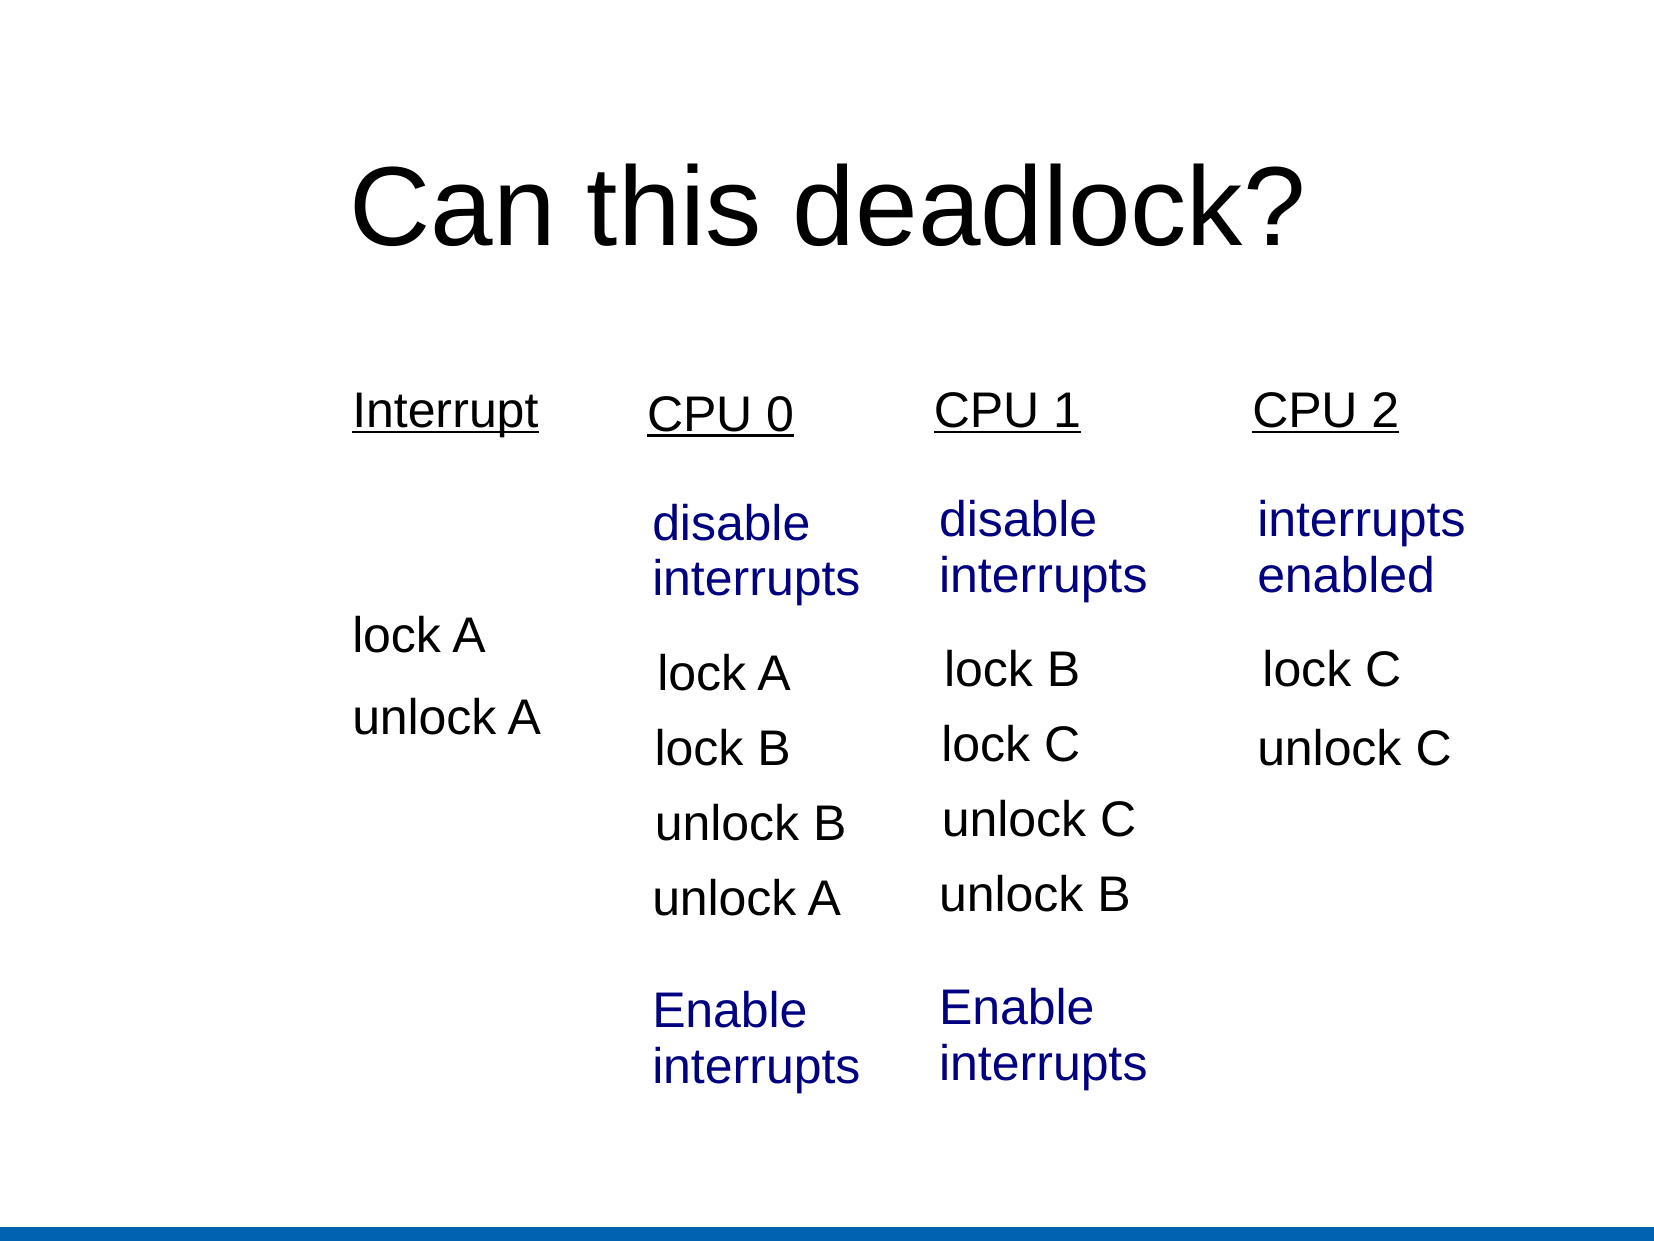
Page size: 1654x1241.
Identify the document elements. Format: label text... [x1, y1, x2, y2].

text_box CPU 0 [632, 378, 810, 450]
text_box lock A [337, 600, 501, 672]
text_box unlock B [640, 787, 862, 859]
text_box lock C [926, 709, 1096, 785]
text_box lock B [929, 634, 1096, 706]
title Can this deadlock? [121, 110, 1534, 303]
text_box disable interrupts [924, 484, 1163, 611]
text_box lock B [639, 712, 806, 788]
text_box disable interrupts [637, 487, 876, 614]
text_box lock C [1247, 634, 1417, 706]
text_box unlock C [927, 784, 1152, 856]
text_box CPU 2 [1237, 375, 1415, 447]
text_box unlock B [924, 859, 1146, 935]
text_box Enable interrupts [924, 971, 1163, 1098]
text_box unlock A [637, 862, 857, 938]
text_box CPU 1 [919, 375, 1096, 447]
text_box interrupts enabled [1242, 484, 1481, 611]
text_box Enable interrupts [637, 975, 876, 1102]
text_box unlock C [1242, 712, 1467, 788]
text_box unlock A [337, 681, 557, 753]
text_box lock A [642, 637, 806, 709]
text_box Interrupt [337, 375, 554, 447]
